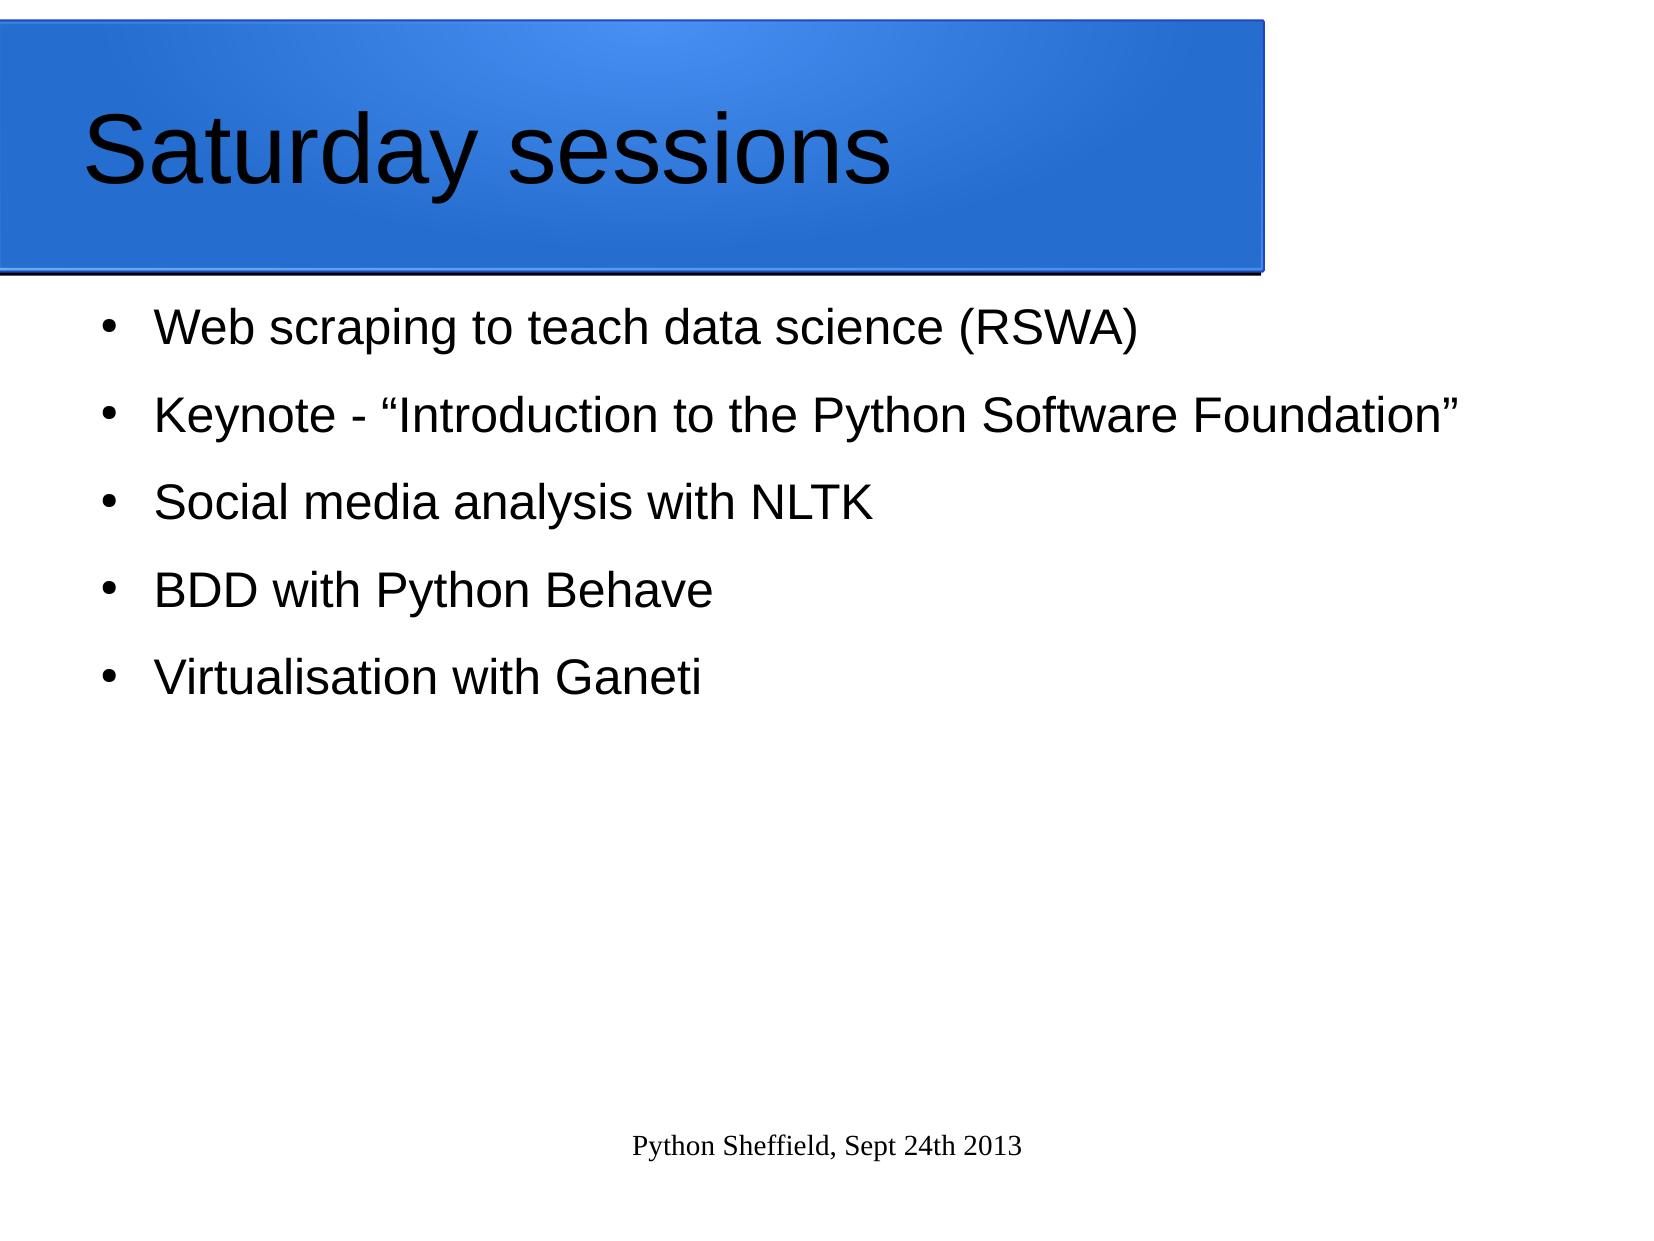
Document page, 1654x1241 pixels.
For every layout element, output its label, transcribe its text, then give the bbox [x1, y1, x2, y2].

list Web scraping to teach data science (RSWA) Keynote - “Introduction to the Python Software Foundation” Social media analysis with NLTK BDD with Python Behave Virtualisation with Ganeti [82, 299, 1571, 1019]
title Saturday sessions [82, 47, 1235, 252]
